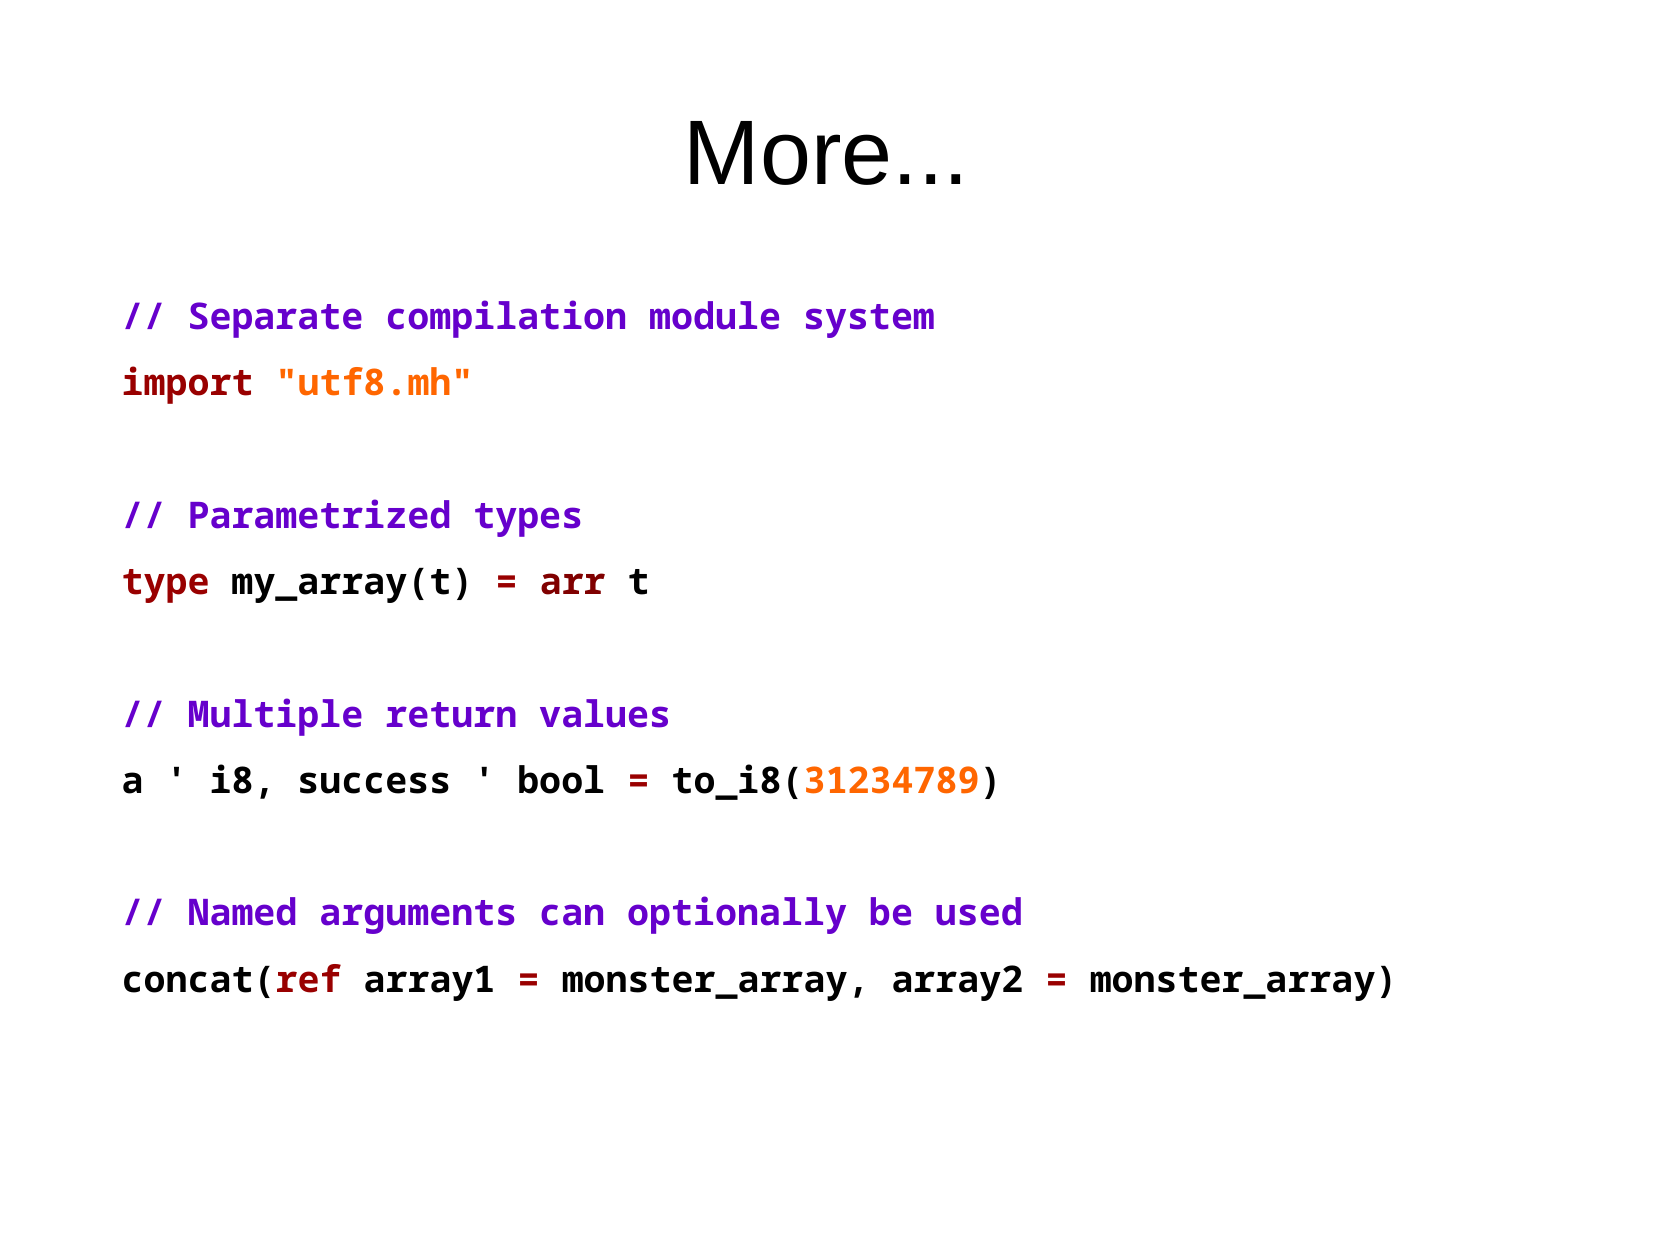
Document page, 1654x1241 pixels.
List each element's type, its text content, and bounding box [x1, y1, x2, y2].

list // Separate compilation module system import "utf8.mh" // Parametrized types type my_array(t) = arr t // Multiple return values a ' i8, success ' bool = to_i8(31234789) // Named arguments can optionally be used concat(ref array1 = monster_array, array2 = monster_array) [82, 290, 1571, 1010]
title More... [82, 49, 1571, 257]
